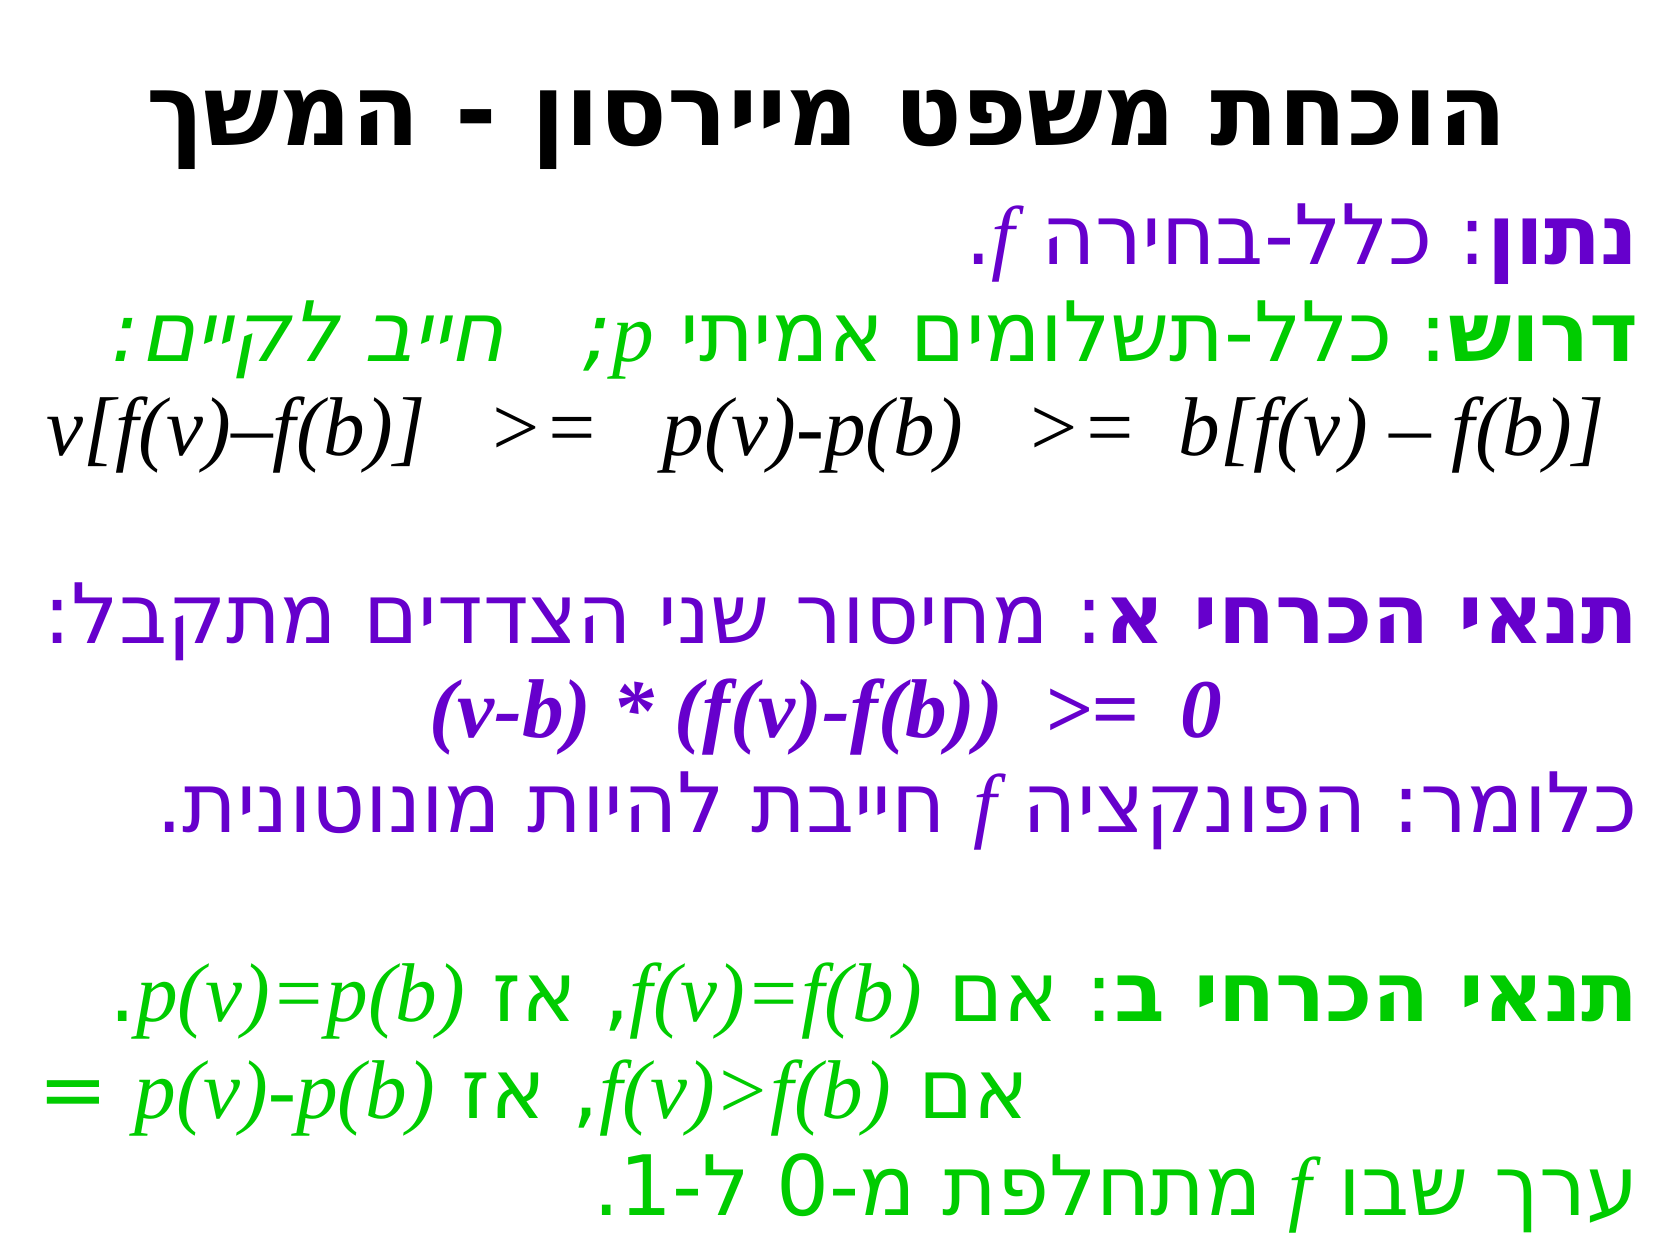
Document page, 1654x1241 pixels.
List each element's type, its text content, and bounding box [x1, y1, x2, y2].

text_box נתון: כלל-בחירה f. דרוש: כלל-תשלומים אמיתי p; חייב לקיים: v[f(v)–f(b)] >= p(v)-p(b) >= b[f(v) – f(b)] תנאי הכרחי א: מחיסור שני הצדדים מתקבל: (v-b) * (f(v)-f(b)) >= 0 כלומר: הפונקציה f חייבת להיות מונוטונית. תנאי הכרחי ב: אם f(v)=f(b), אז p(v)=p(b). אם f(v)>f(b), אז p(v)-p(b) = ערך שבו f מתחלפת מ-0 ל-1. [0, 180, 1654, 1239]
title הוכחת משפט מיירסון - המשך [0, 21, 1654, 180]
